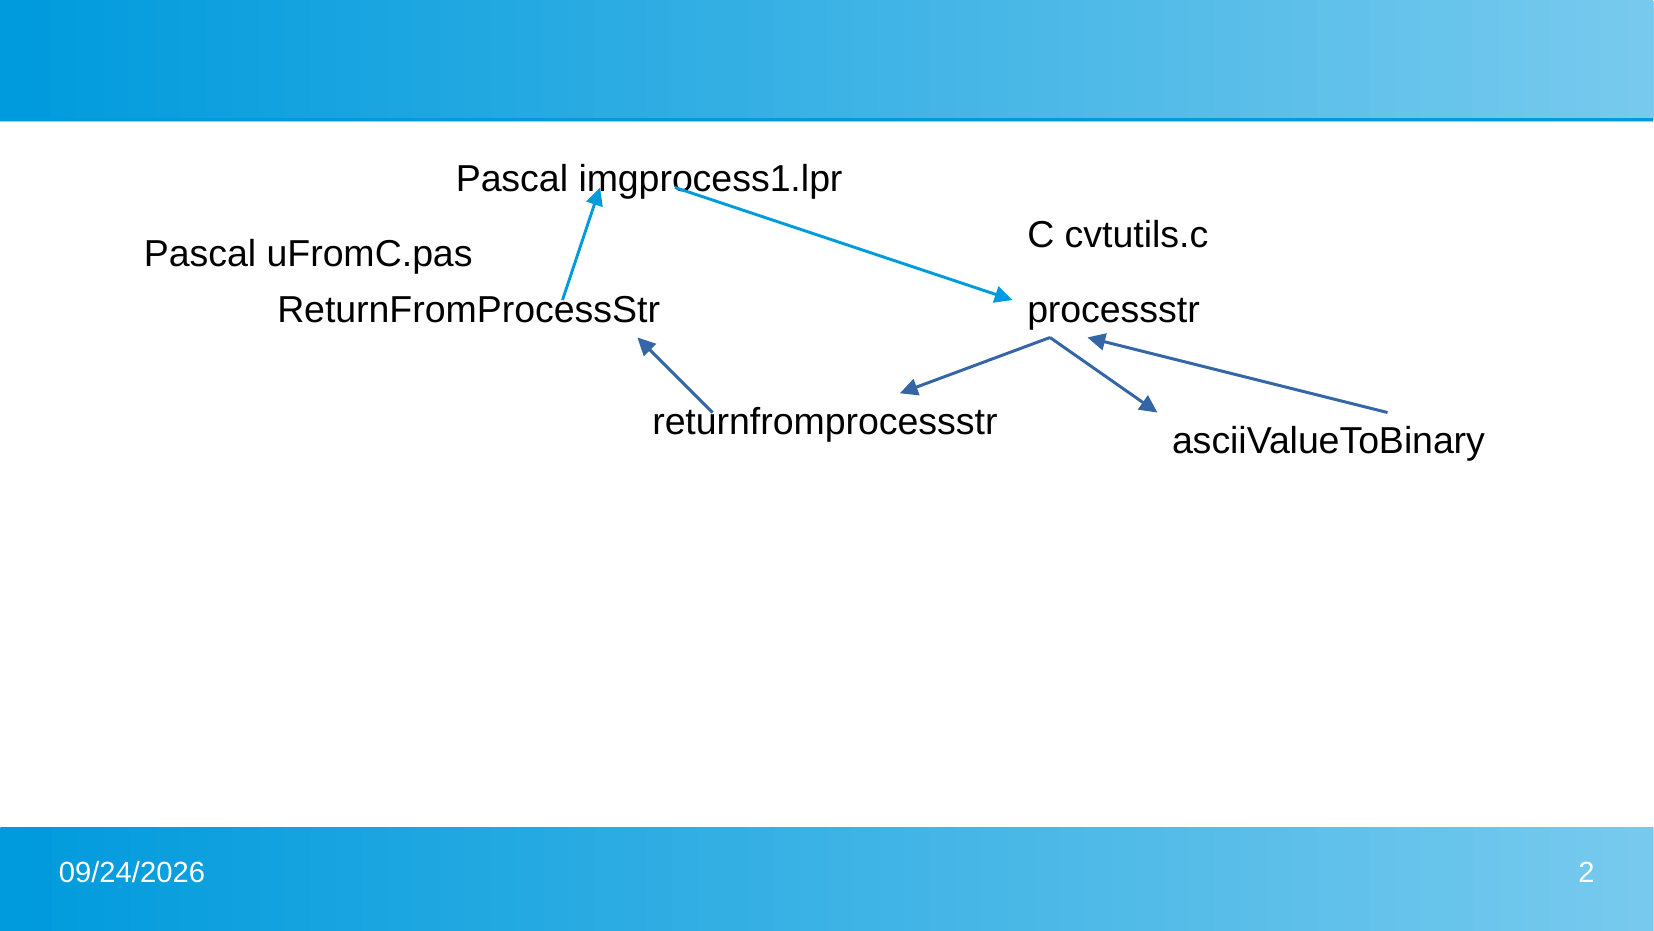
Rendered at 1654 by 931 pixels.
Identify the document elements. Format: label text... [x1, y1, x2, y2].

text_box ReturnFromProcessStr [262, 280, 676, 338]
text_box Pascal imgprocess1.lpr [441, 150, 858, 249]
text_box returnfromprocessstr [637, 393, 1013, 451]
text_box processstr [1012, 280, 1215, 338]
text_box C cvtutils.c [1012, 205, 1224, 263]
text_box asciiValueToBinary [1157, 412, 1501, 470]
text_box Pascal uFromC.pas [129, 225, 488, 282]
